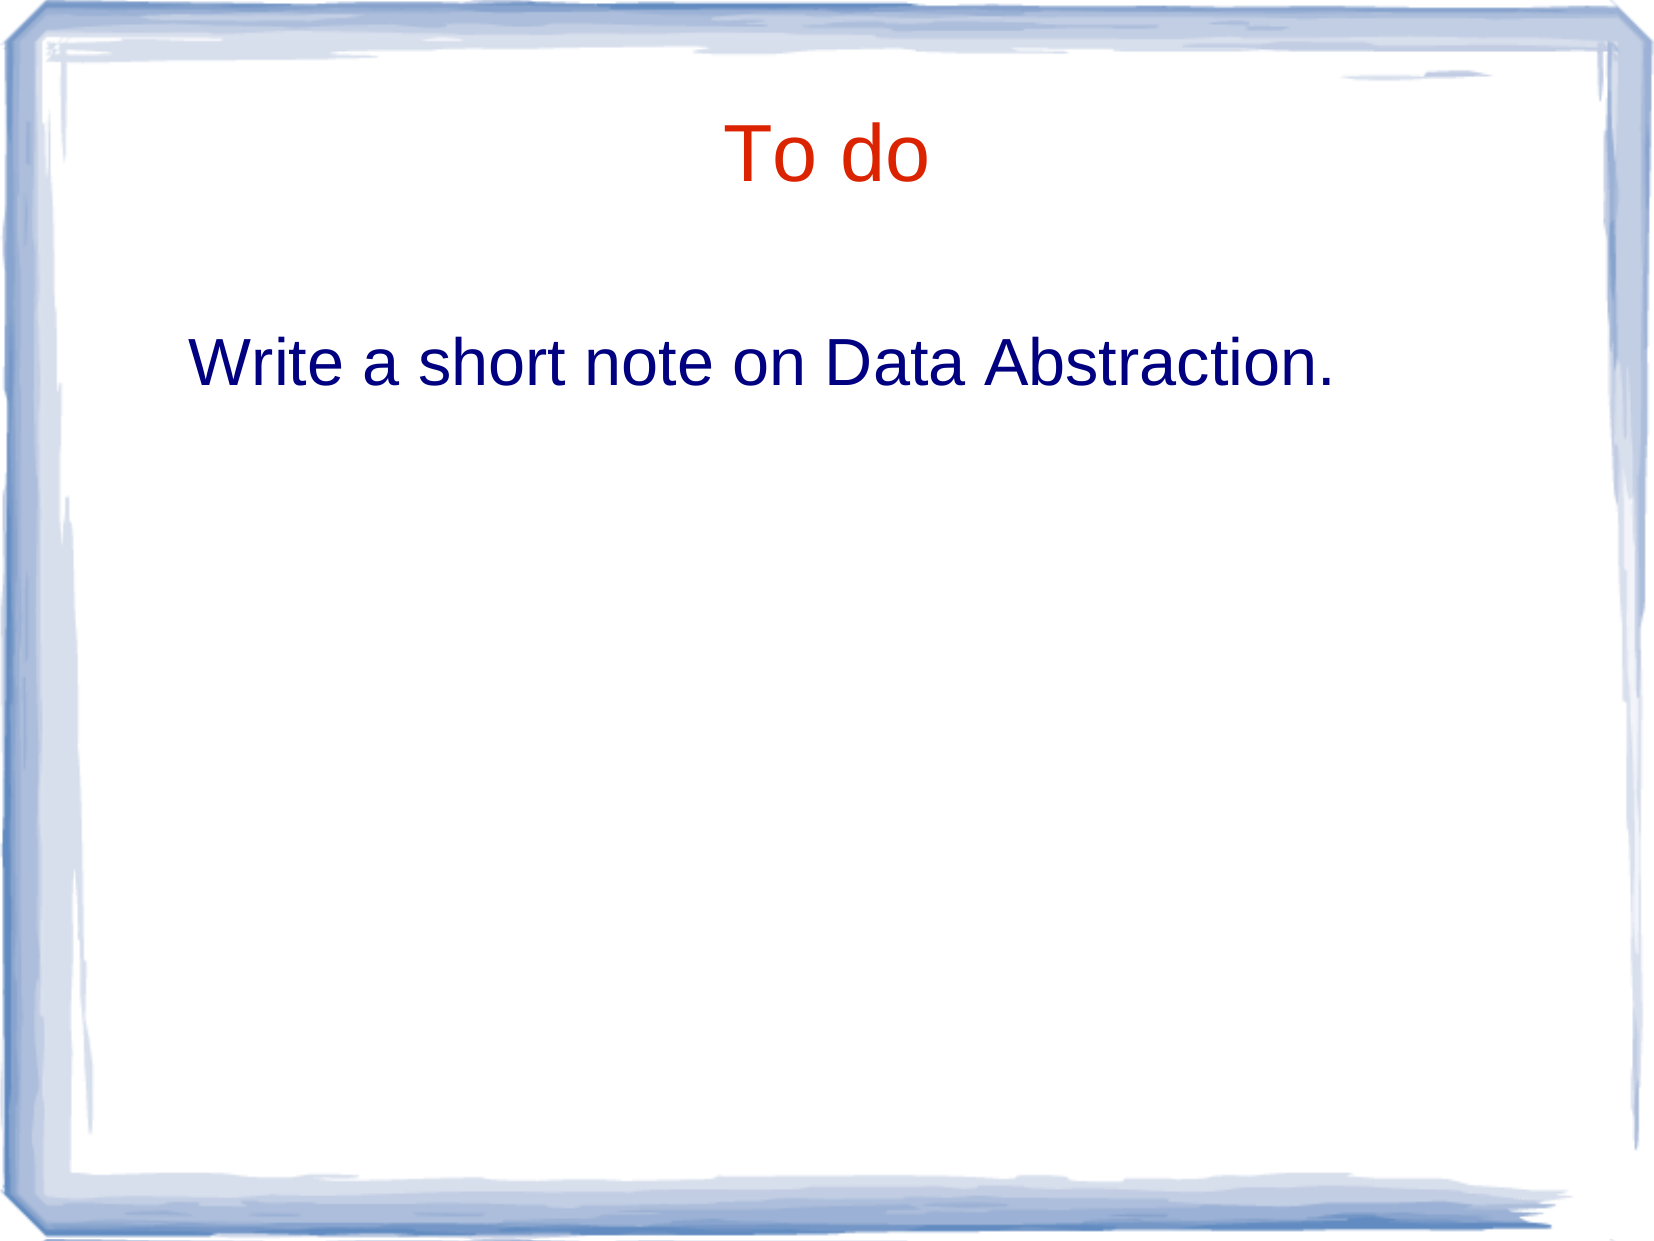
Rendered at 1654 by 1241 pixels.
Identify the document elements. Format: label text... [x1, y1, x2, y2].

picture [0, 0, 1654, 1241]
title To do [82, 56, 1571, 250]
list Write a short note on Data Abstraction. [118, 324, 1571, 990]
